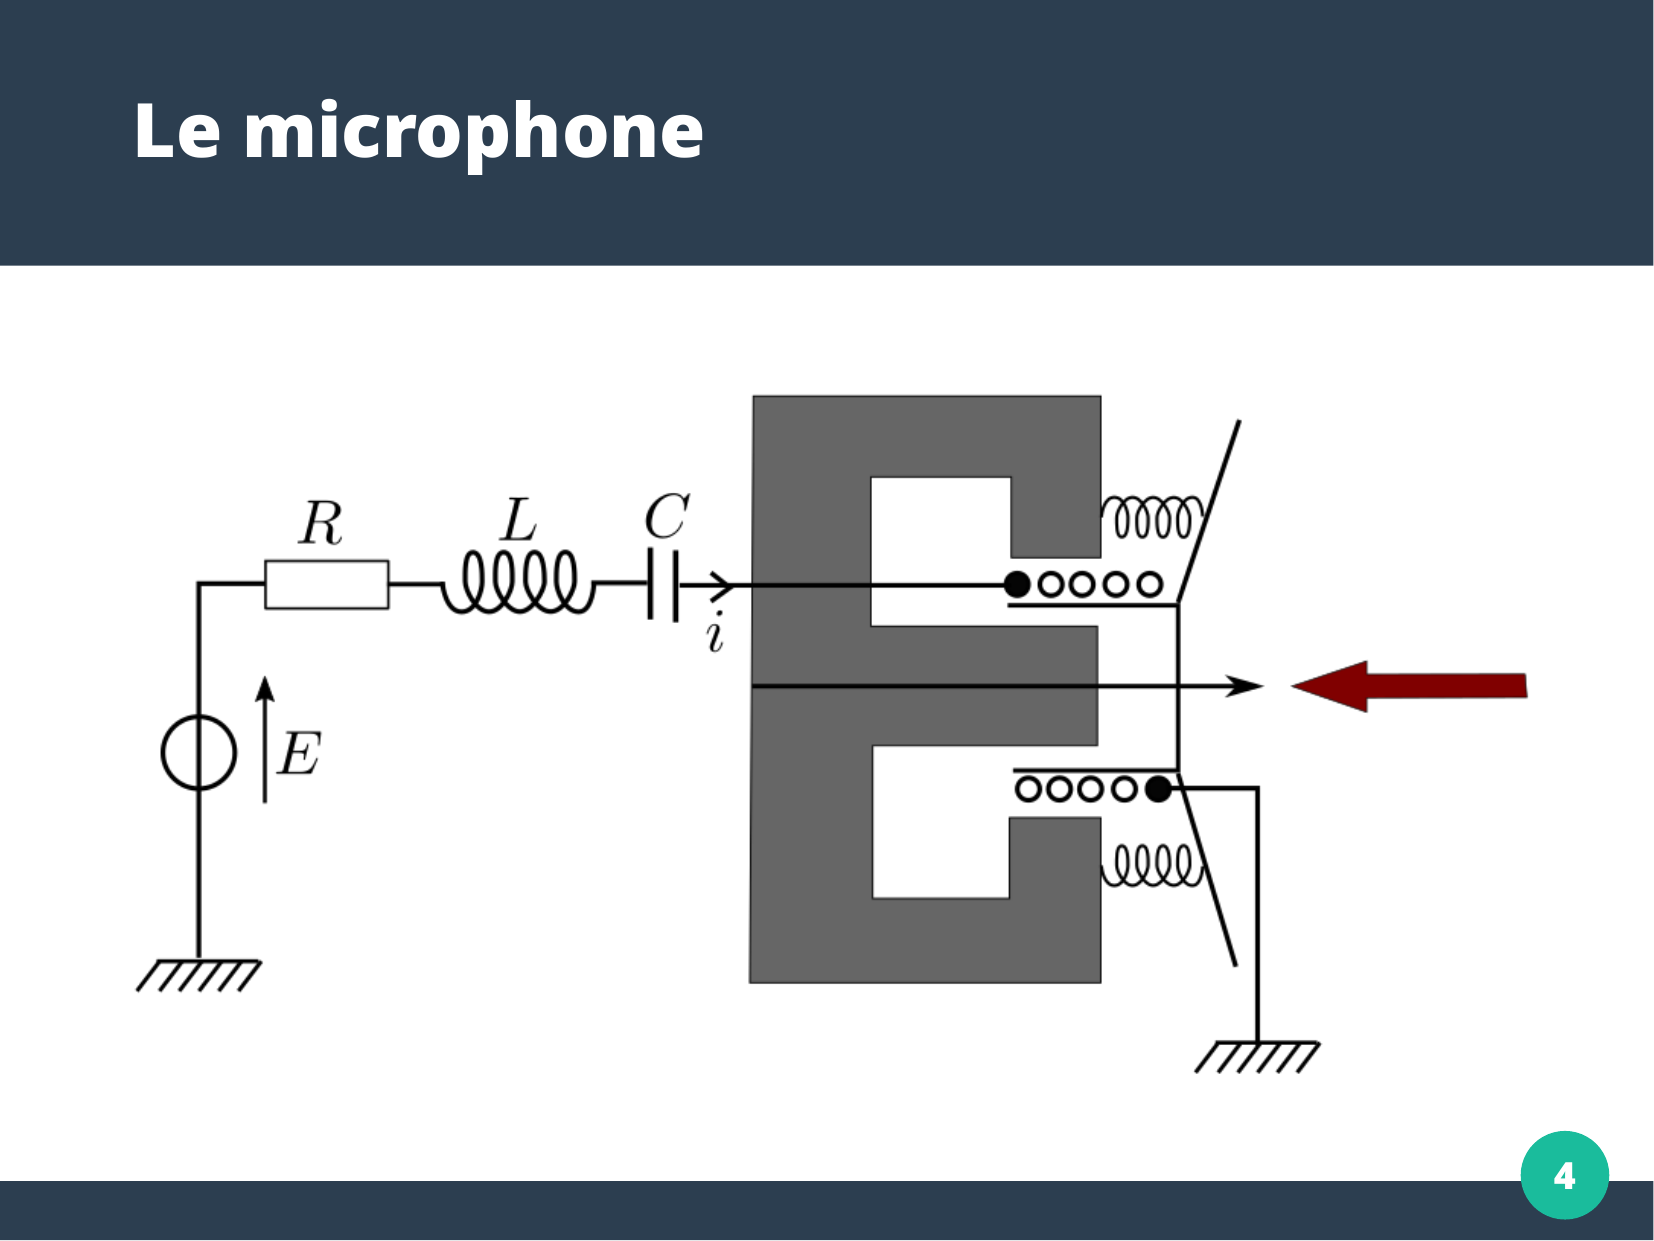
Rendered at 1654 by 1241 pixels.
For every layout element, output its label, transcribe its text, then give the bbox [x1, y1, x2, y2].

title Le microphone [59, 49, 1595, 207]
picture [71, 367, 1583, 1109]
